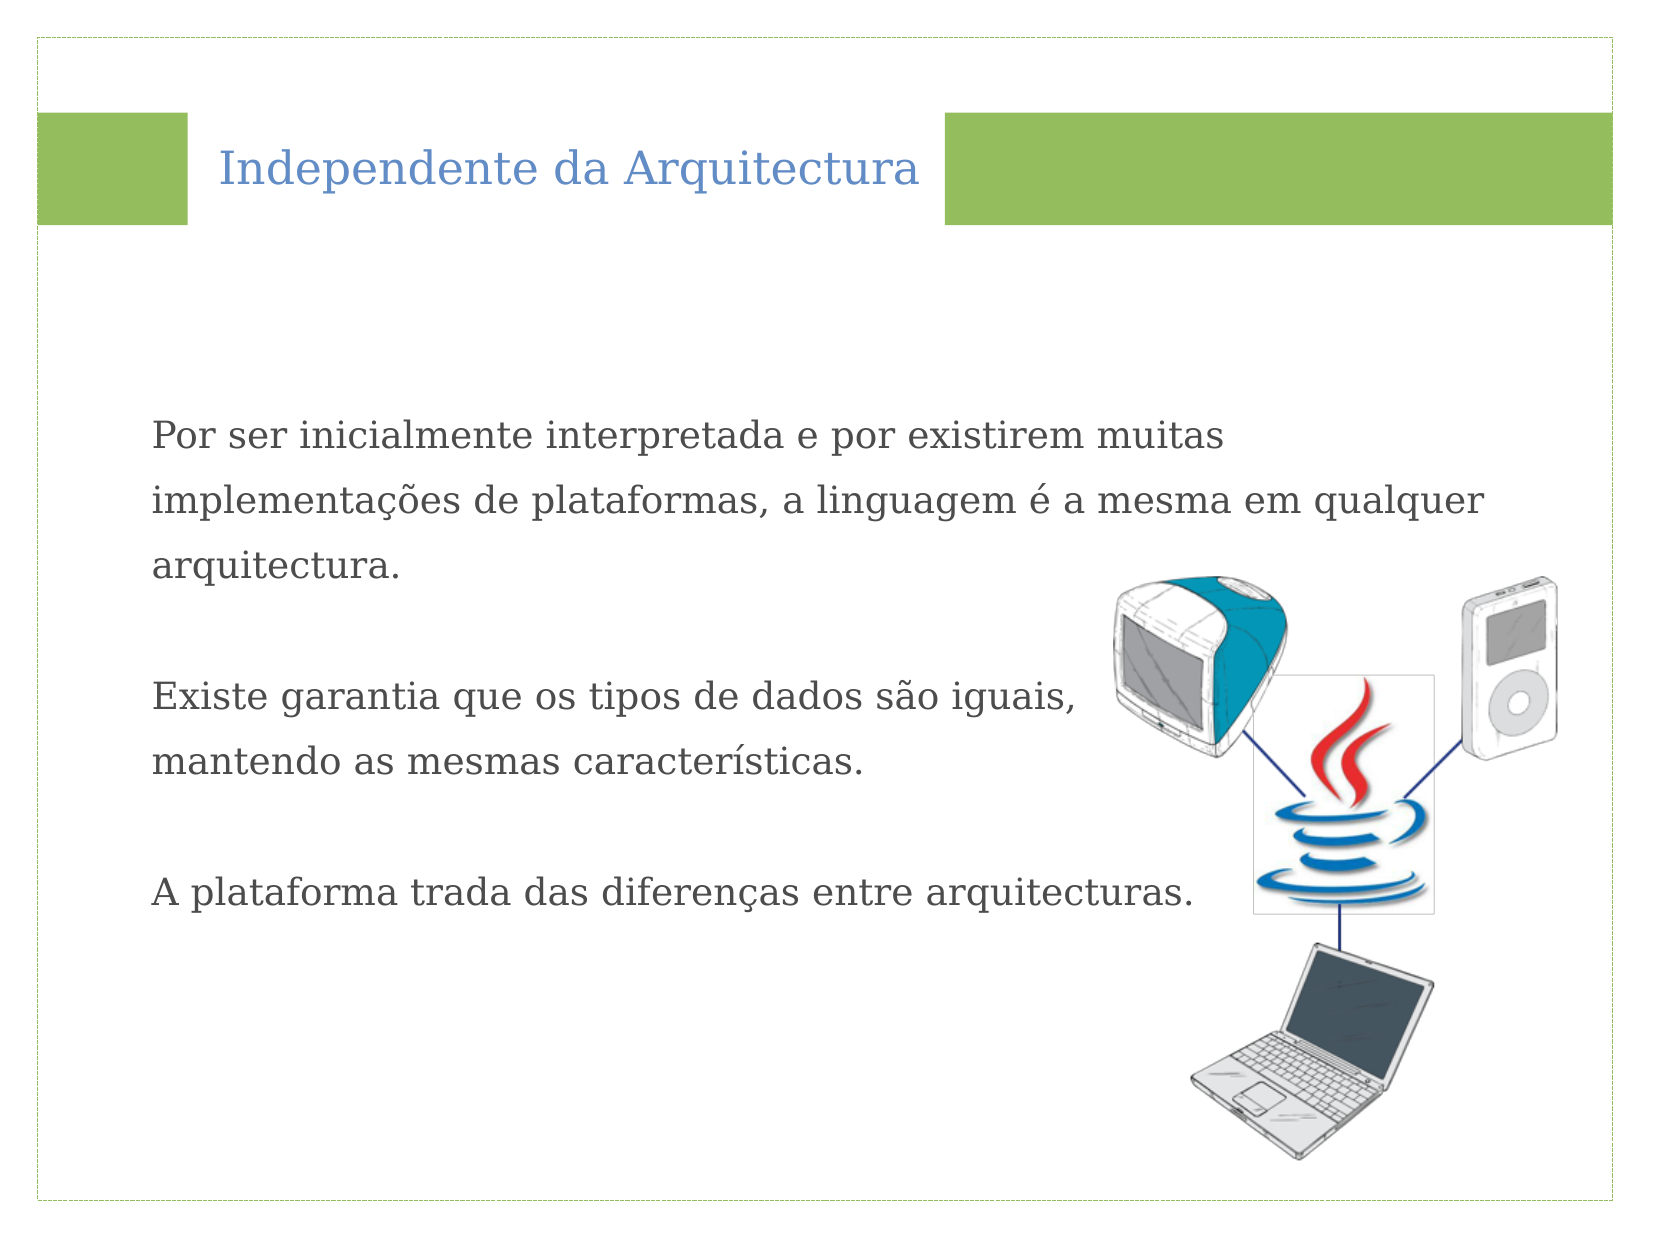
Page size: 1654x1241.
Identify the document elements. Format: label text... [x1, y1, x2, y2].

text_box [944, 112, 1613, 226]
text_box [37, 112, 188, 226]
picture [1092, 555, 1579, 1182]
text_box Independente da Arquitectura [203, 134, 938, 203]
text_box Por ser inicialmente interpretada e por existirem muitas implementações de plataformas, a linguagem é a mesma em qualquer arquitectura. Existe garantia que os tipos de dados são iguais, mantendo as mesmas características. A plataforma trada das diferenças entre arquitecturas. [136, 384, 1506, 910]
